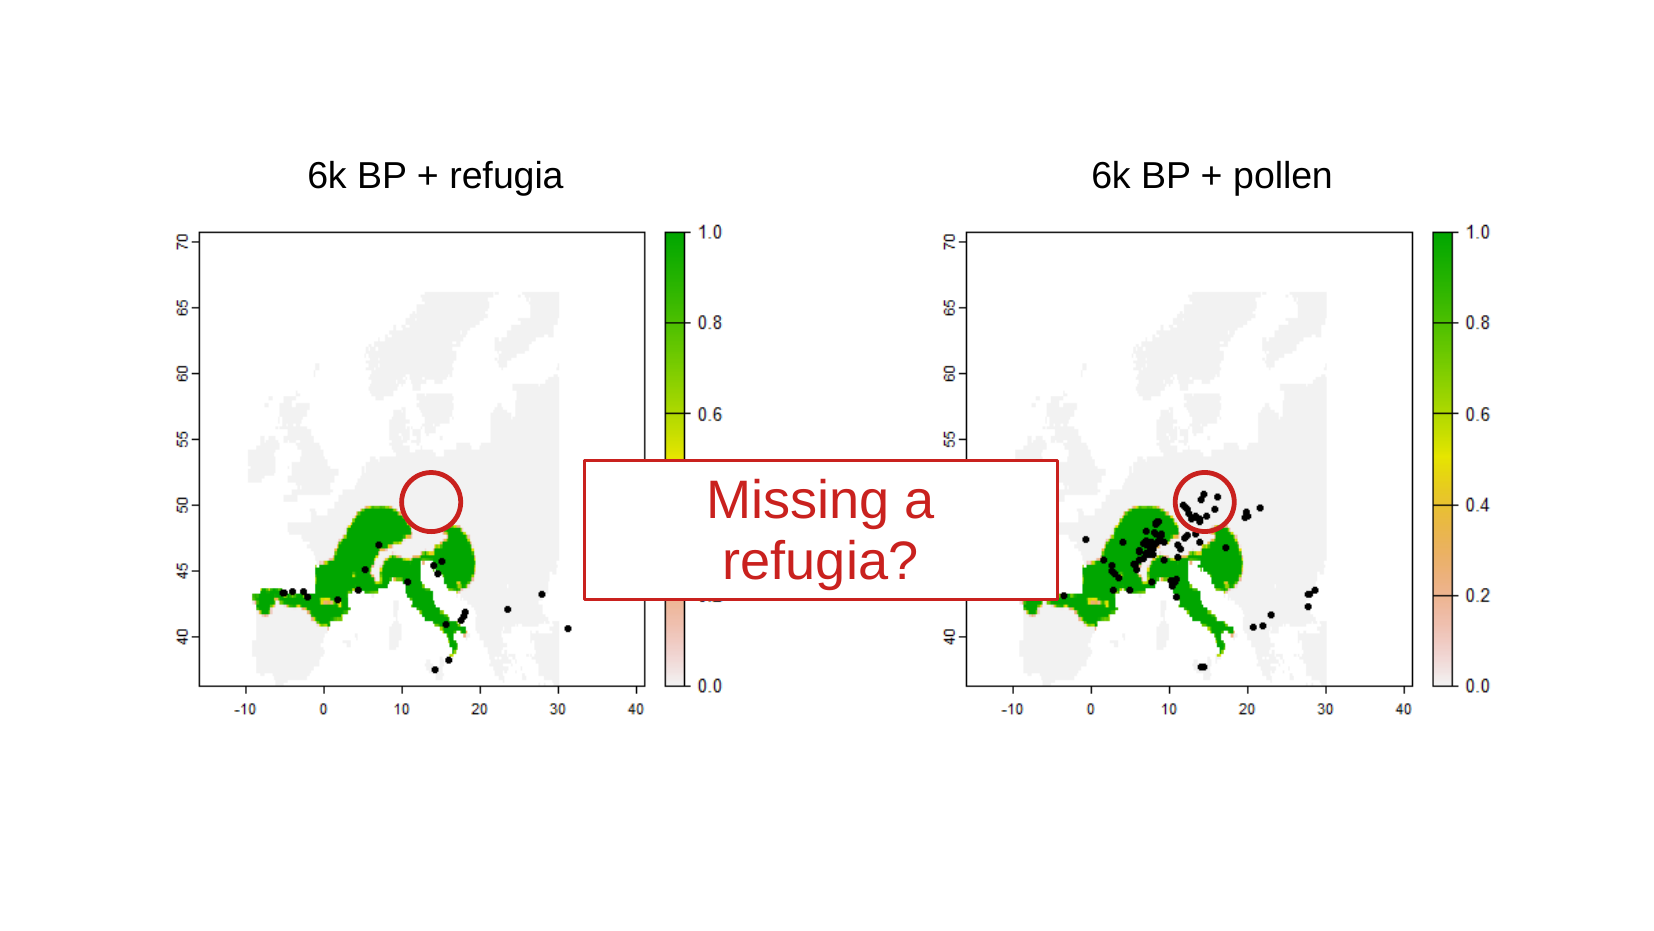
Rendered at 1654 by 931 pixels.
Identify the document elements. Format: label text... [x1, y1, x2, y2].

text_box Missing a refugia? [584, 460, 1058, 600]
text_box 6k BP + pollen [1027, 147, 1397, 207]
picture [885, 177, 1600, 768]
text_box 6k BP + refugia [250, 147, 621, 207]
picture [118, 177, 832, 768]
